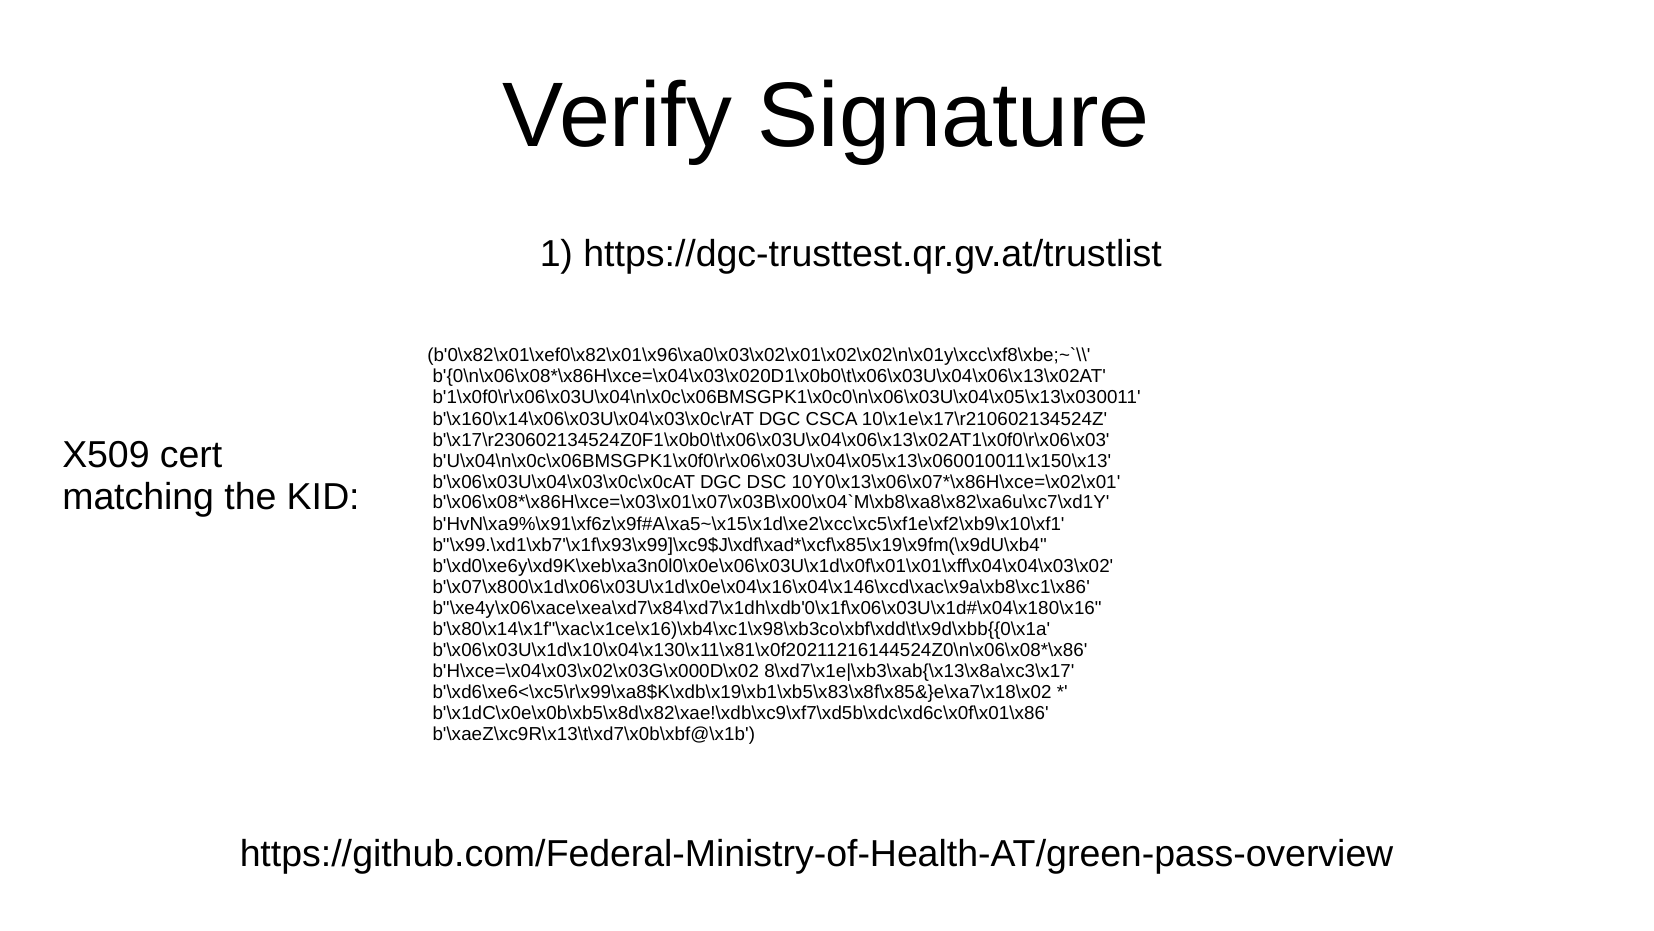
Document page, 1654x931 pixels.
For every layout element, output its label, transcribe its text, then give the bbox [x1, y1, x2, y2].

text_box https://github.com/Federal-Ministry-of-Health-AT/green-pass-overview [225, 825, 1409, 882]
title Verify Signature [82, 37, 1571, 193]
text_box X509 cert matching the KID: [47, 426, 376, 526]
text_box 1) https://dgc-trusttest.qr.gv.at/trustlist [525, 225, 1201, 324]
text_box (b'0\x82\x01\xef0\x82\x01\x96\xa0\x03\x02\x01\x02\x02\n\x01y\xcc\xf8\xbe;~`\\' b'{0\n\x06\x08*\x86H\xce=\x04\x03\x020D1\x0b0\t\x06\x03U\x04\x06\x13\x02AT' b'1\x0f0\r\x06\x03U\x04\n\x0c\x06BMSGPK1\x0c0\n\x06\x03U\x04\x05\x13\x030011' b'\x160\x14\x06\x03U\x04\x03\x0c\rAT DGC CSCA 10\x1e\x17\r210602134524Z' b'\x17\r230602134524Z0F1\x0b0\t\x06\x03U\x04\x06\x13\x02AT1\x0f0\r\x06\x03' b'U\x04\n\x0c\x06BMSGPK1\x0f0\r\x06\x03U\x04\x05\x13\x060010011\x150\x13' b'\x06\x03U\x04\x03\x0c\x0cAT DGC DSC 10Y0\x13\x06\x07*\x86H\xce=\x02\x01' b'\x06\x08*\x86H\xce=\x03\x01\x07\x03B\x00\x04`M\xb8\xa8\x82\xa6u\xc7\xd1Y' b'HvN\xa9%\x91\xf6z\x9f#A\xa5~\x15\x1d\xe2\xcc\xc5\xf1e\xf2\xb9\x10\xf1' b"\x99.\xd1\xb7'\x1f\x93\x99]\xc9$J\xdf\xad*\xcf\x85\x19\x9fm(\x9dU\xb4" b'\xd0\xe6y\xd9K\xeb\xa3n0l0\x0e\x06\x03U\x1d\x0f\x01\x01\xff\x04\x04\x03\x02' b'\x07\x800\x1d\x06\x03U\x1d\x0e\x04\x16\x04\x146\xcd\xac\x9a\xb8\xc1\x86' b"\xe4y\x06\xace\xea\xd7\x84\xd7\x1dh\xdb'0\x1f\x06\x03U\x1d#\x04\x180\x16" b'\x80\x14\x1f"\xac\x1ce\x16)\xb4\xc1\x98\xb3co\xbf\xdd\t\x9d\xbb{{0\x1a' b'\x06\x03U\x1d\x10\x04\x130\x11\x81\x0f20211216144524Z0\n\x06\x08*\x86' b'H\xce=\x04\x03\x02\x03G\x000D\x02 8\xd7\x1e|\xb3\xab{\x13\x8a\xc3\x17' b'\xd6\xe6<\xc5\r\x99\xa8$K\xdb\x19\xb1\xb5\x83\x8f\x85&}e\xa7\x18\x02 *' b'\x1dC\x0e\x0b\xb5\x8d\x82\xae!\xdb\xc9\xf7\xd5b\xdc\xd6c\x0f\x01\x86' b'\xaeZ\xc9R\x13\t\xd7\x0b\xbf@\x1b') [412, 337, 1238, 788]
